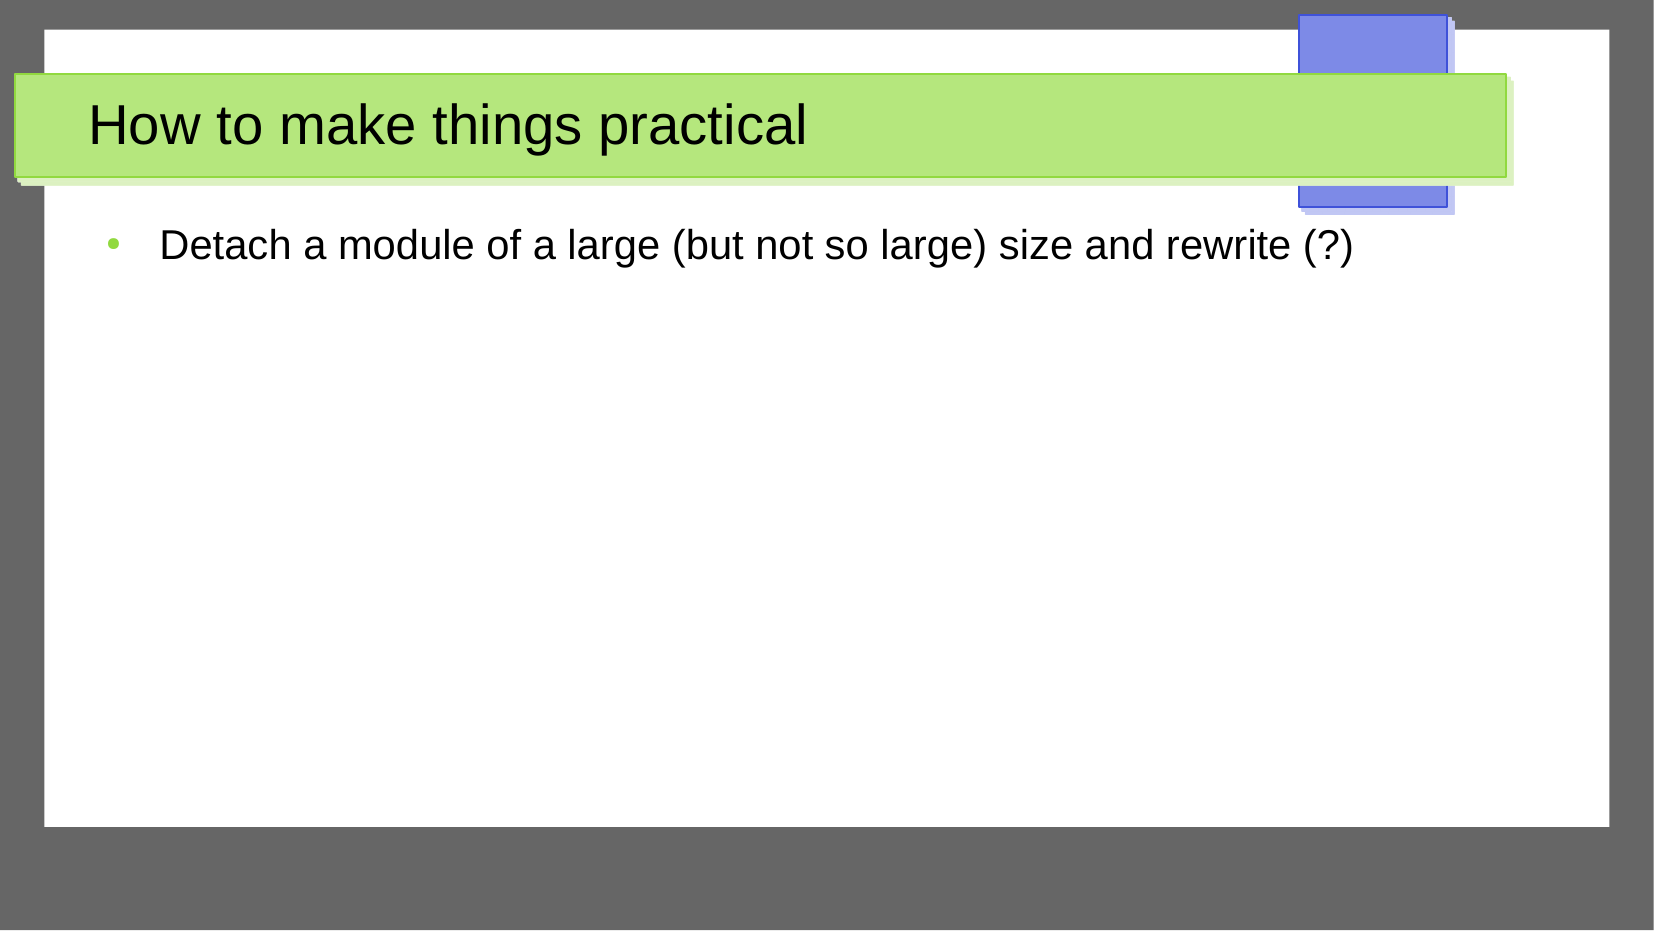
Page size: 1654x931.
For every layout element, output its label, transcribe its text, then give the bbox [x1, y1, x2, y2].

list Detach a module of a large (but not so large) size and rewrite (?) [88, 221, 1565, 813]
title How to make things practical [88, 73, 1506, 178]
